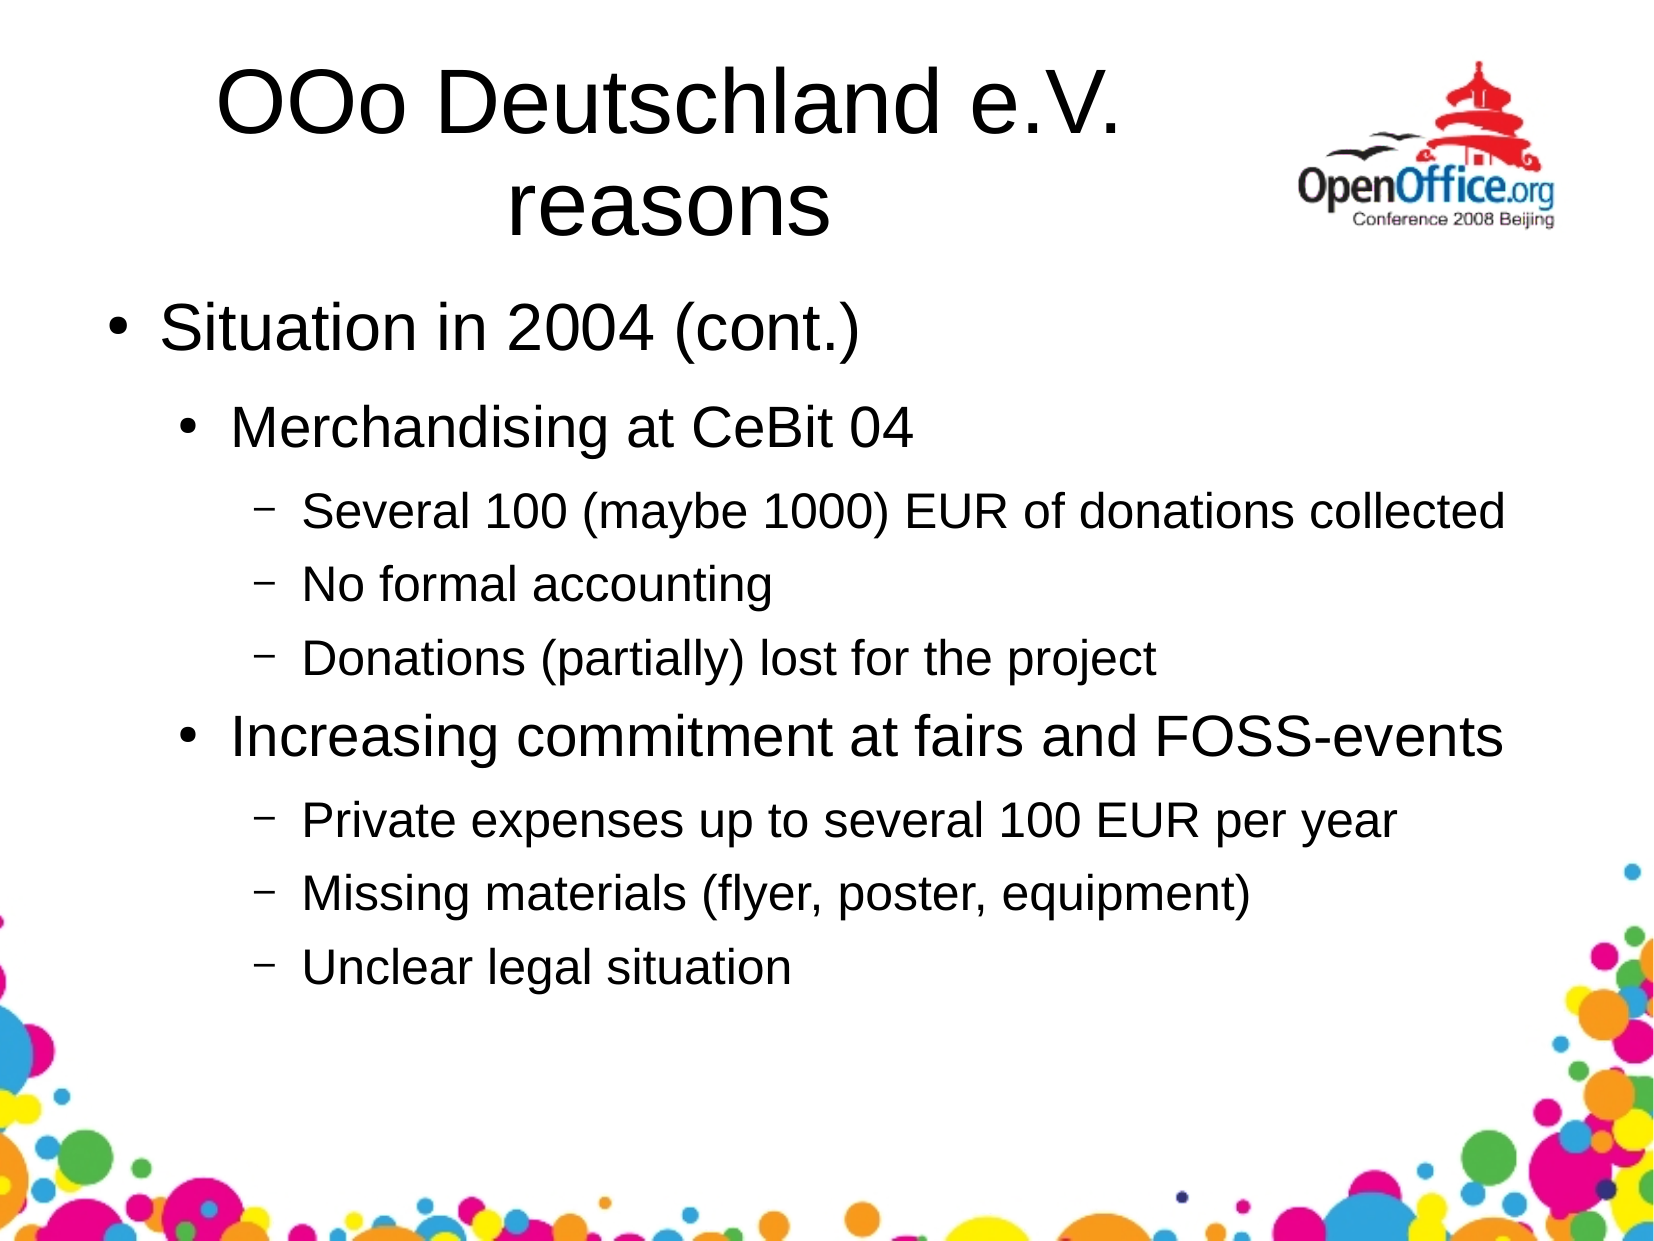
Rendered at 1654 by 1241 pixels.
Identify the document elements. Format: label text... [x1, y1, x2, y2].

picture [0, 810, 1654, 1241]
list Situation in 2004 (cont.) Merchandising at CeBit 04 Several 100 (maybe 1000) EUR of donations collected No formal accounting Donations (partially) lost for the project Increasing commitment at fairs and FOSS-events Private expenses up to several 100 EUR per year Missing materials (flyer, poster, equipment) Unclear legal situation [88, 290, 1577, 1094]
picture [1285, 51, 1569, 250]
title OOo Deutschland e.V. reasons [82, 50, 1258, 256]
